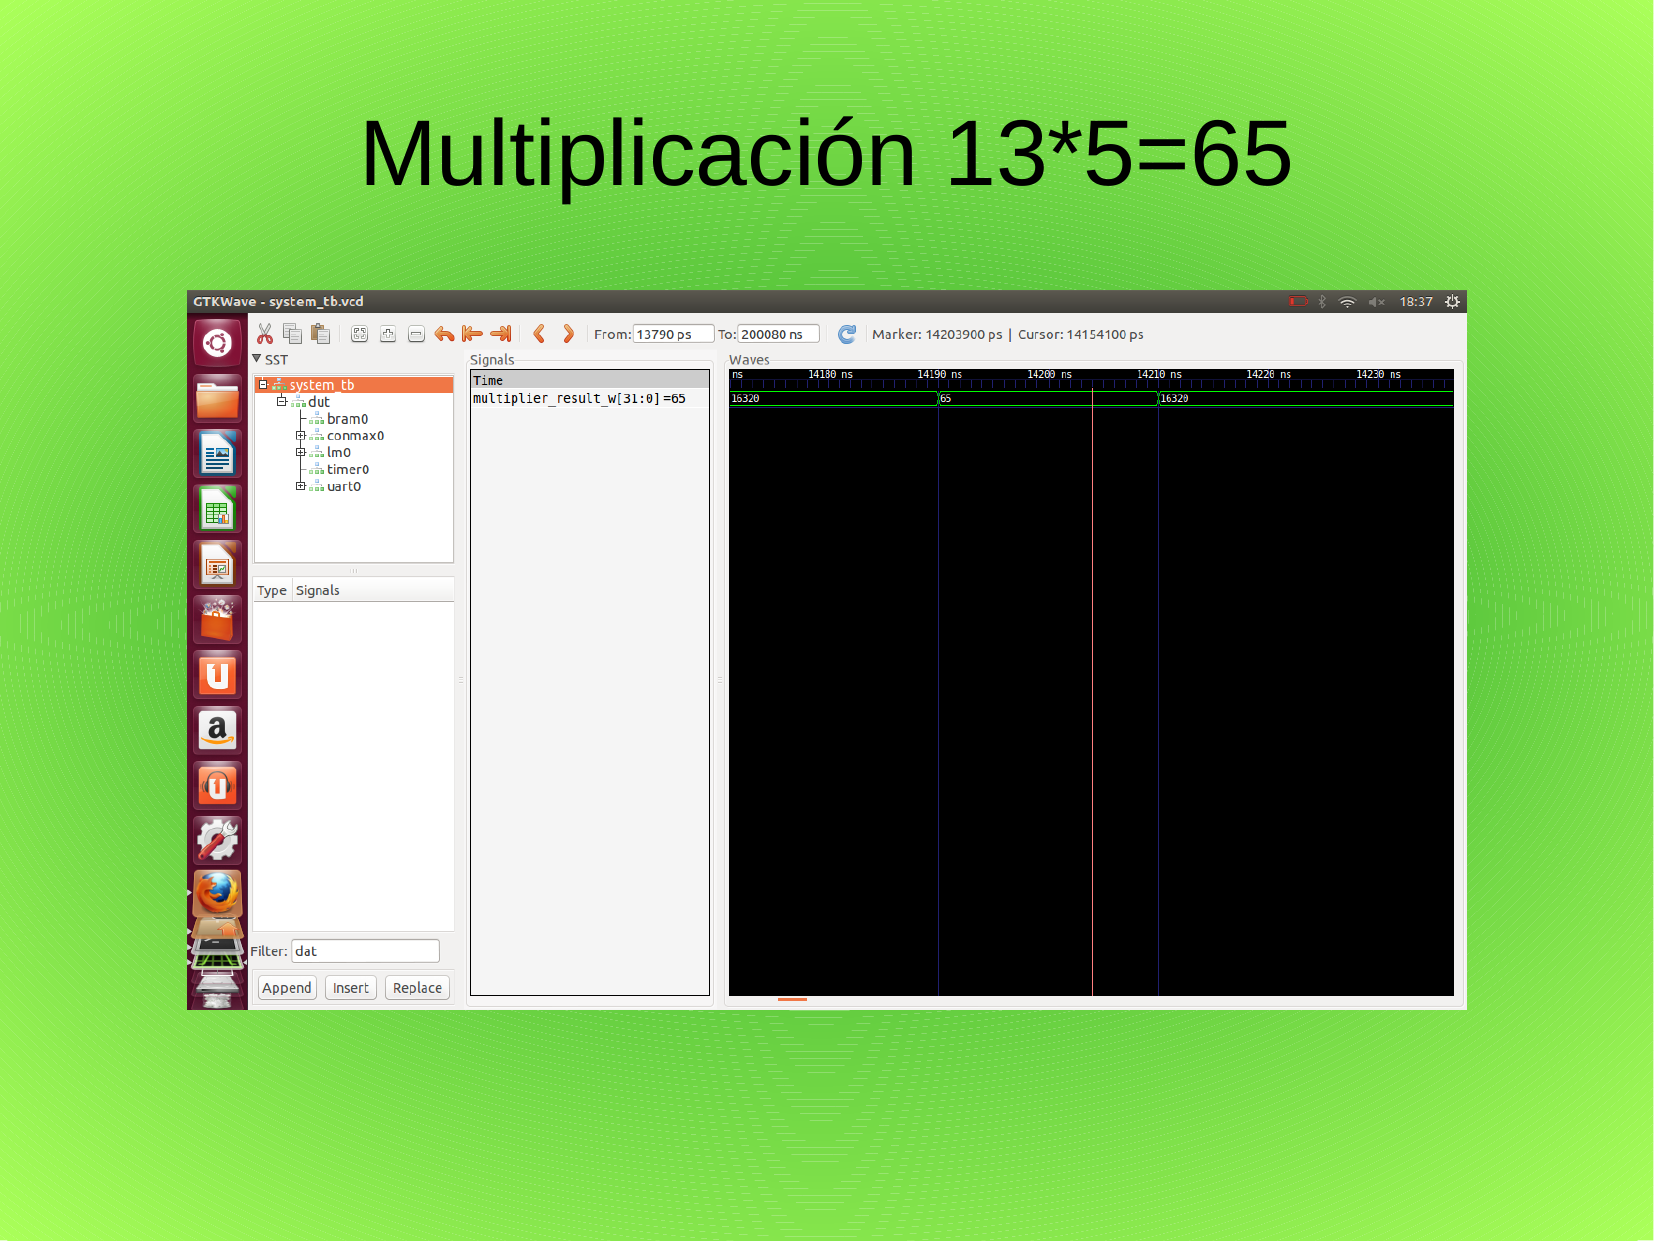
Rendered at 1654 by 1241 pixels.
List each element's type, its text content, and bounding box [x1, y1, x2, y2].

picture [187, 290, 1467, 1010]
title Multiplicación 13*5=65 [82, 49, 1571, 257]
